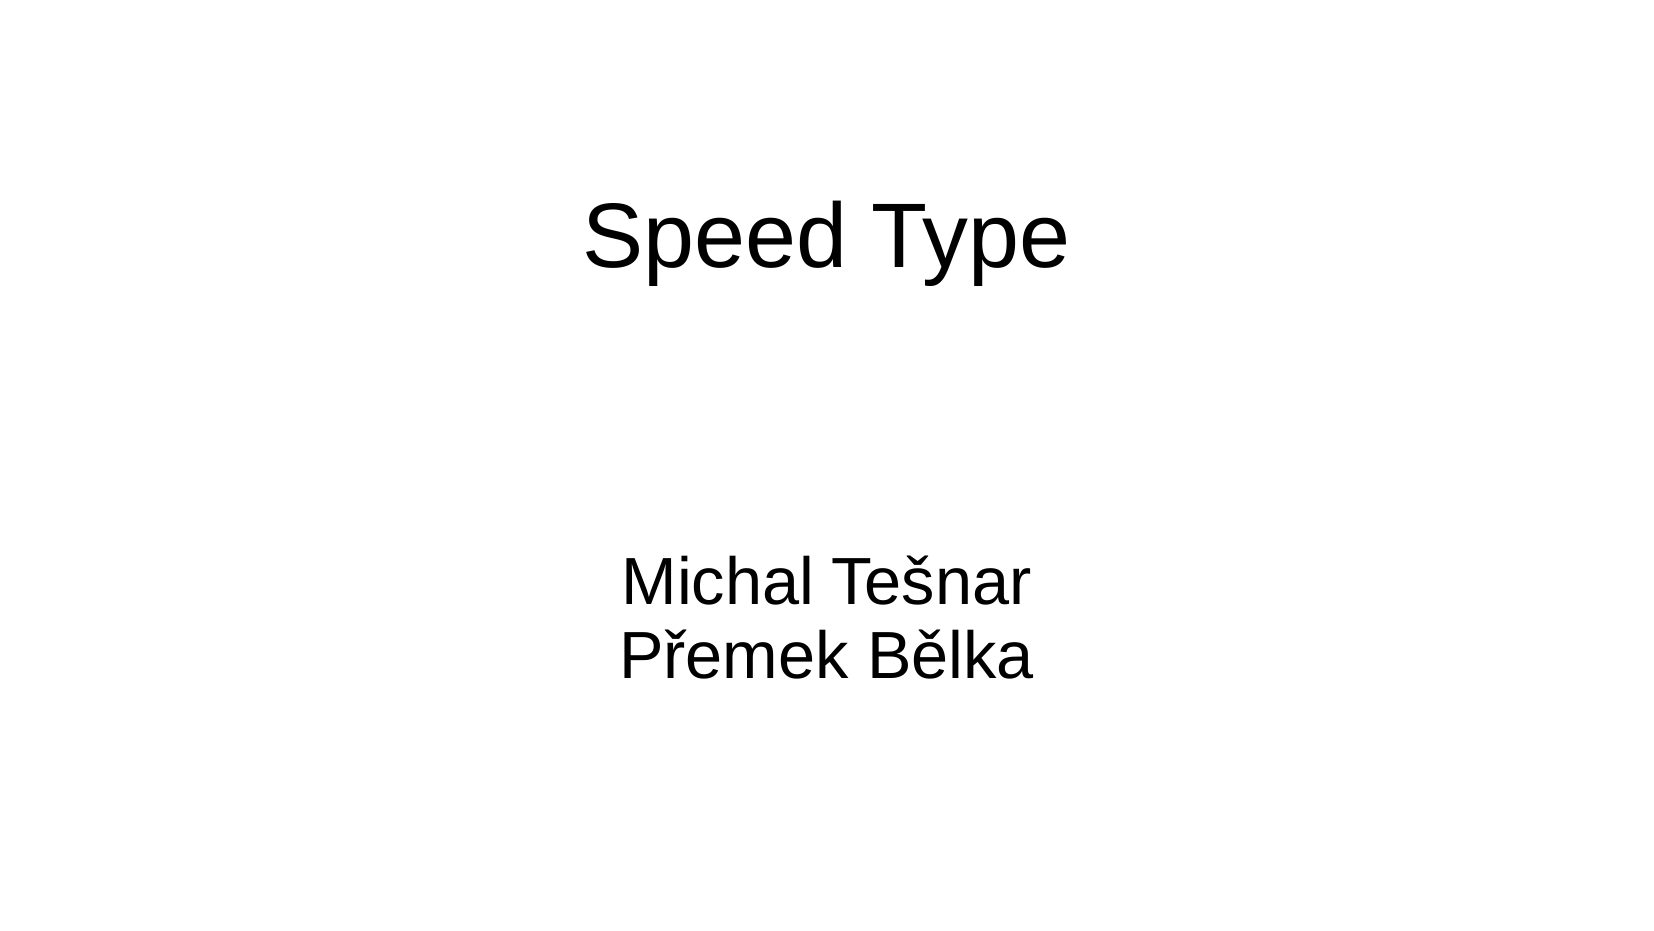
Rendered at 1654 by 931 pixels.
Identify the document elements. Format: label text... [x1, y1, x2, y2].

title Speed Type [82, 37, 1571, 436]
subtitle Michal Tešnar Přemek Bělka [82, 480, 1571, 758]
